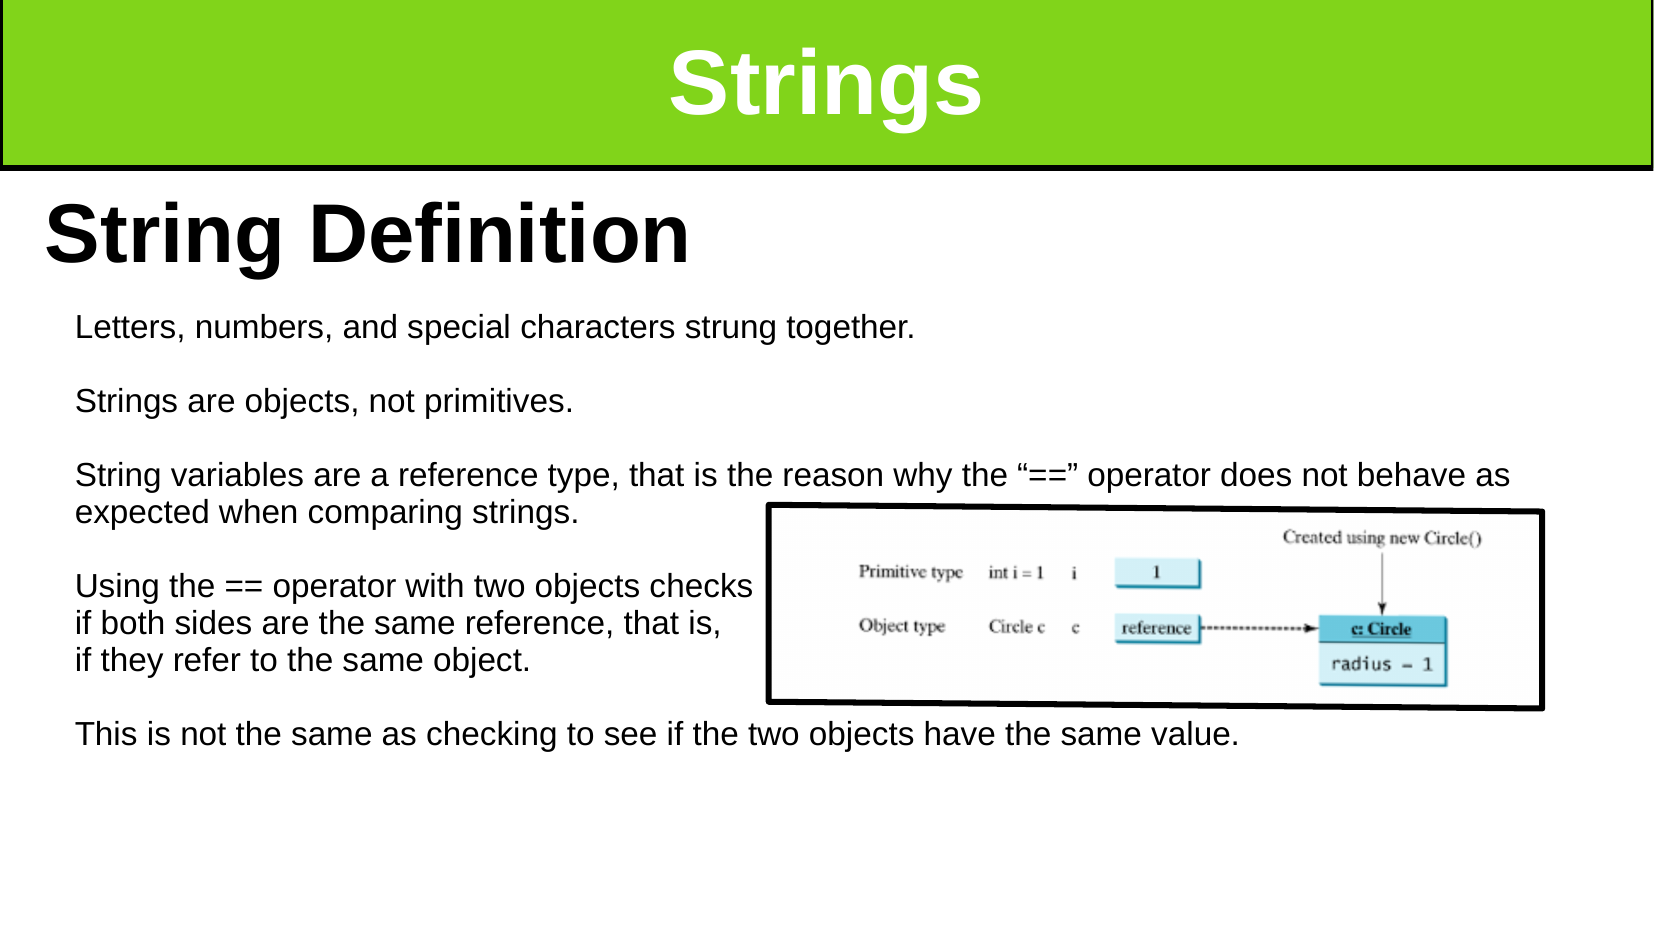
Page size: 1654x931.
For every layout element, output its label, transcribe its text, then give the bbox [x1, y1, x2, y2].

picture [771, 507, 1540, 706]
title Strings [0, 0, 1654, 169]
text_box Letters, numbers, and special characters strung together. Strings are objects, not primitives. String variables are a reference type, that is the reason why the “==” operator does not behave as expected when comparing strings. Using the == operator with two objects checks if both sides are the same reference, that is, if they refer to the same object. This is not the same as checking to see if the two objects have the same value. [59, 300, 1561, 798]
text_box String Definition [29, 179, 856, 288]
